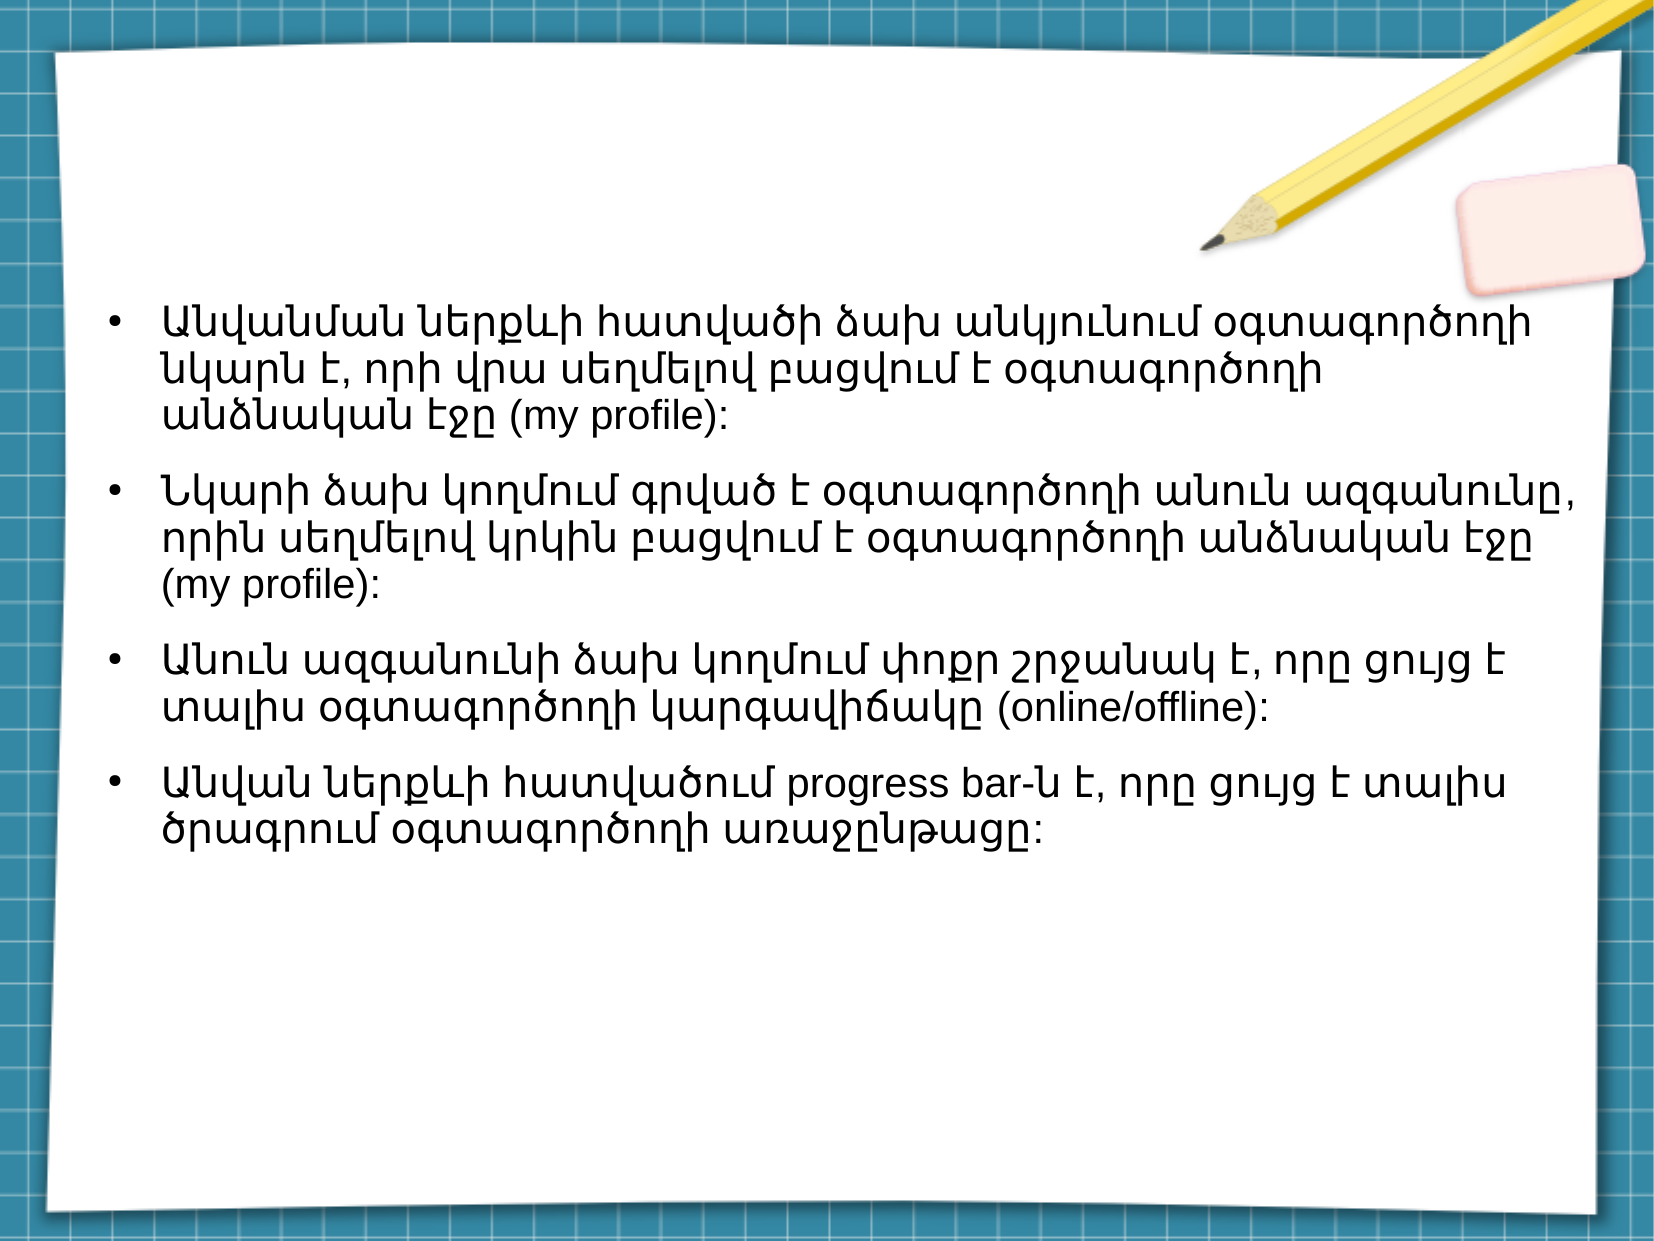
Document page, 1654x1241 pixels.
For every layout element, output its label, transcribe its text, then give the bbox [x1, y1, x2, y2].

picture [0, 0, 1654, 1241]
list Անվանման ներքևի հատվածի ձախ անկյունում օգտագործողի նկարն է, որի վրա սեղմելով բացվում է օգտագործողի անձնական էջը (my profile): Նկարի ձախ կողմում գրված է օգտագործողի անուն ազգանունը, որին սեղմելով կրկին բացվում է օգտագործողի անձնական էջը (my profile): Անուն ազգանունի ձախ կողմում փոքր շրջանակ է, որը ցույց է տալիս օգտագործողի կարգավիճակը (online/offline): Անվան ներքևի հատվածում progress bar-ն է, որը ցույց է տալիս ծրագրում օգտագործողի առաջընթացը: [90, 298, 1579, 1019]
